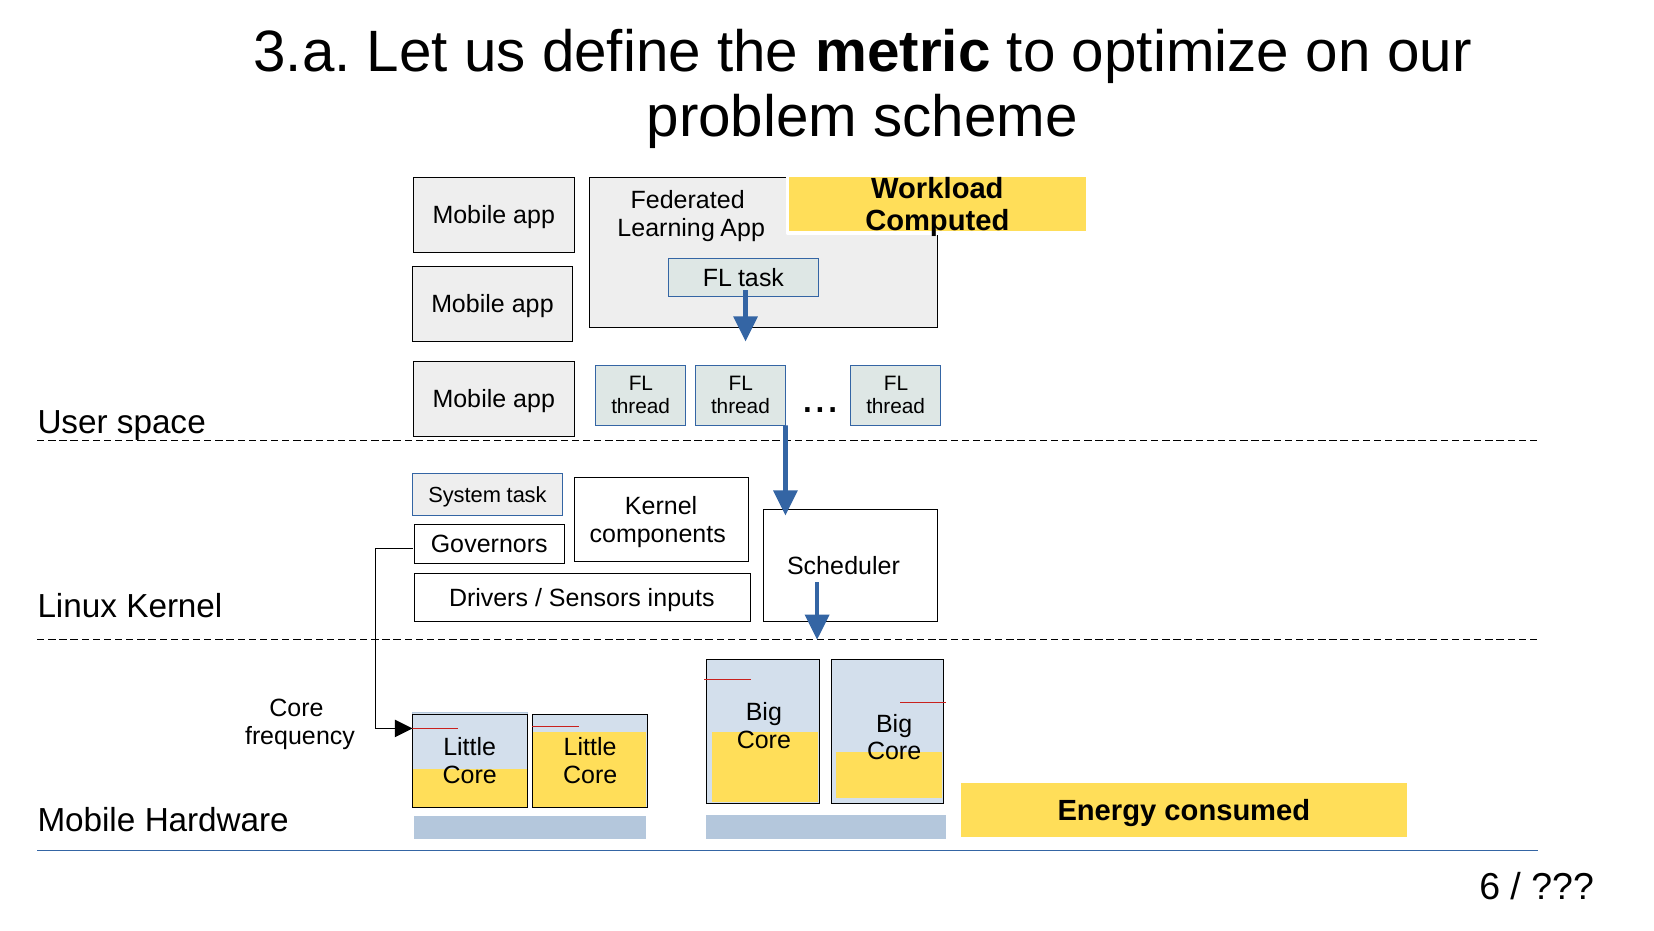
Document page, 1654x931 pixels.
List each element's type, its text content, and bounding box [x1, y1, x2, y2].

text_box [414, 816, 646, 839]
text_box 6 / ??? [1464, 858, 1653, 929]
text_box FL thread [595, 365, 686, 426]
text_box Governors [414, 524, 565, 564]
text_box [589, 177, 938, 328]
text_box FL thread [850, 365, 941, 426]
text_box Kernel components [574, 477, 749, 562]
text_box Linux Kernel [37, 586, 301, 625]
text_box [831, 659, 944, 804]
text_box FL thread [695, 365, 786, 426]
text_box [706, 659, 820, 679]
text_box Mobile app [413, 361, 575, 437]
text_box FL task [668, 258, 819, 297]
text_box Mobile Hardware [37, 789, 376, 851]
text_box Big Core [836, 690, 952, 784]
text_box User space [37, 403, 301, 441]
text_box Little Core [412, 714, 528, 808]
text_box System task [412, 473, 563, 516]
text_box [706, 815, 946, 839]
text_box Workload Computed [787, 175, 1088, 233]
text_box Big Core [706, 679, 822, 772]
text_box Mobile app [413, 177, 575, 253]
text_box Drivers / Sensors inputs [414, 573, 751, 622]
text_box [706, 772, 820, 804]
text_box Core frequency [225, 702, 376, 741]
text_box ... [781, 359, 859, 435]
title 3.a. Let us define the metric to optimize on our problem scheme [225, 0, 1501, 169]
text_box Scheduler [763, 509, 938, 622]
text_box Federated Learning App [599, 195, 784, 233]
text_box Little Core [532, 714, 648, 808]
text_box Mobile app [412, 266, 573, 342]
text_box Energy consumed [959, 781, 1410, 839]
